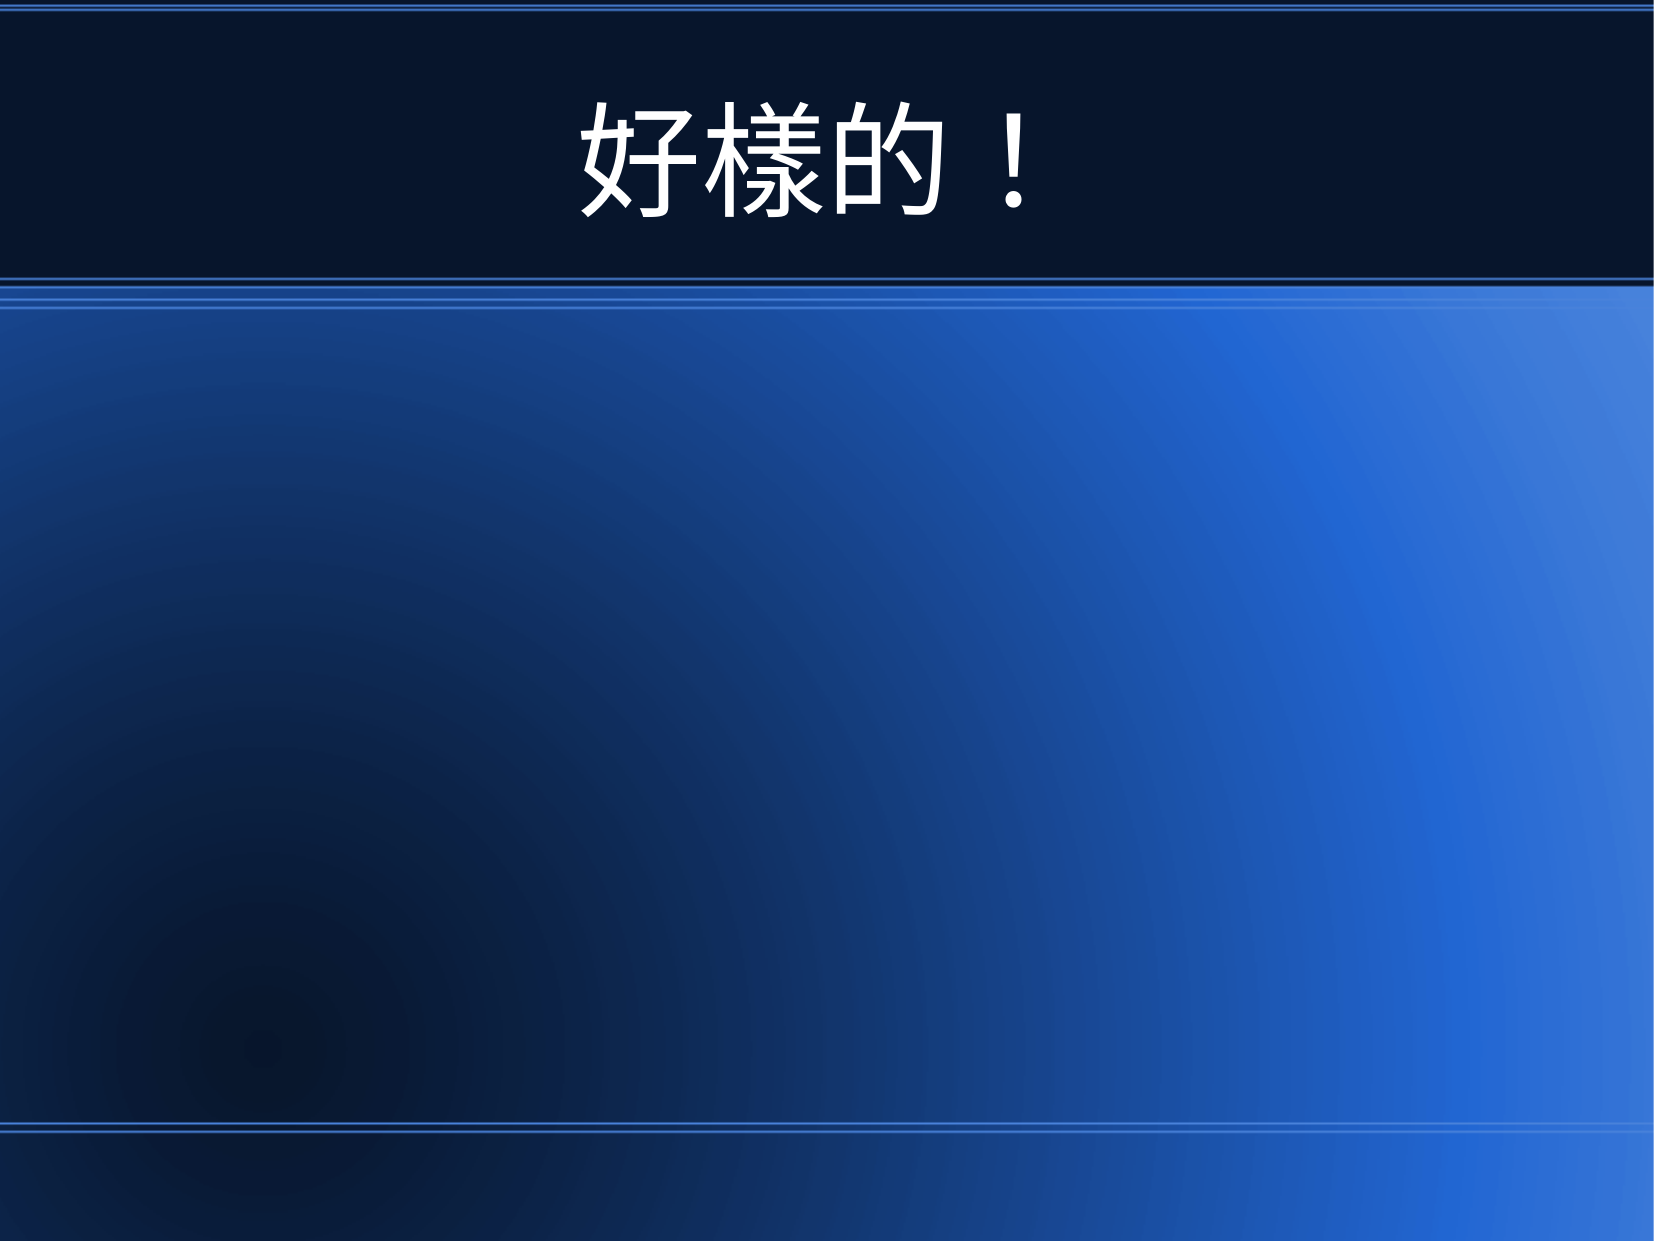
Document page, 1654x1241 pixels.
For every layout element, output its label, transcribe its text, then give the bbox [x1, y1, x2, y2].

title 好樣的！ [82, 49, 1571, 257]
picture [0, 0, 1654, 1241]
